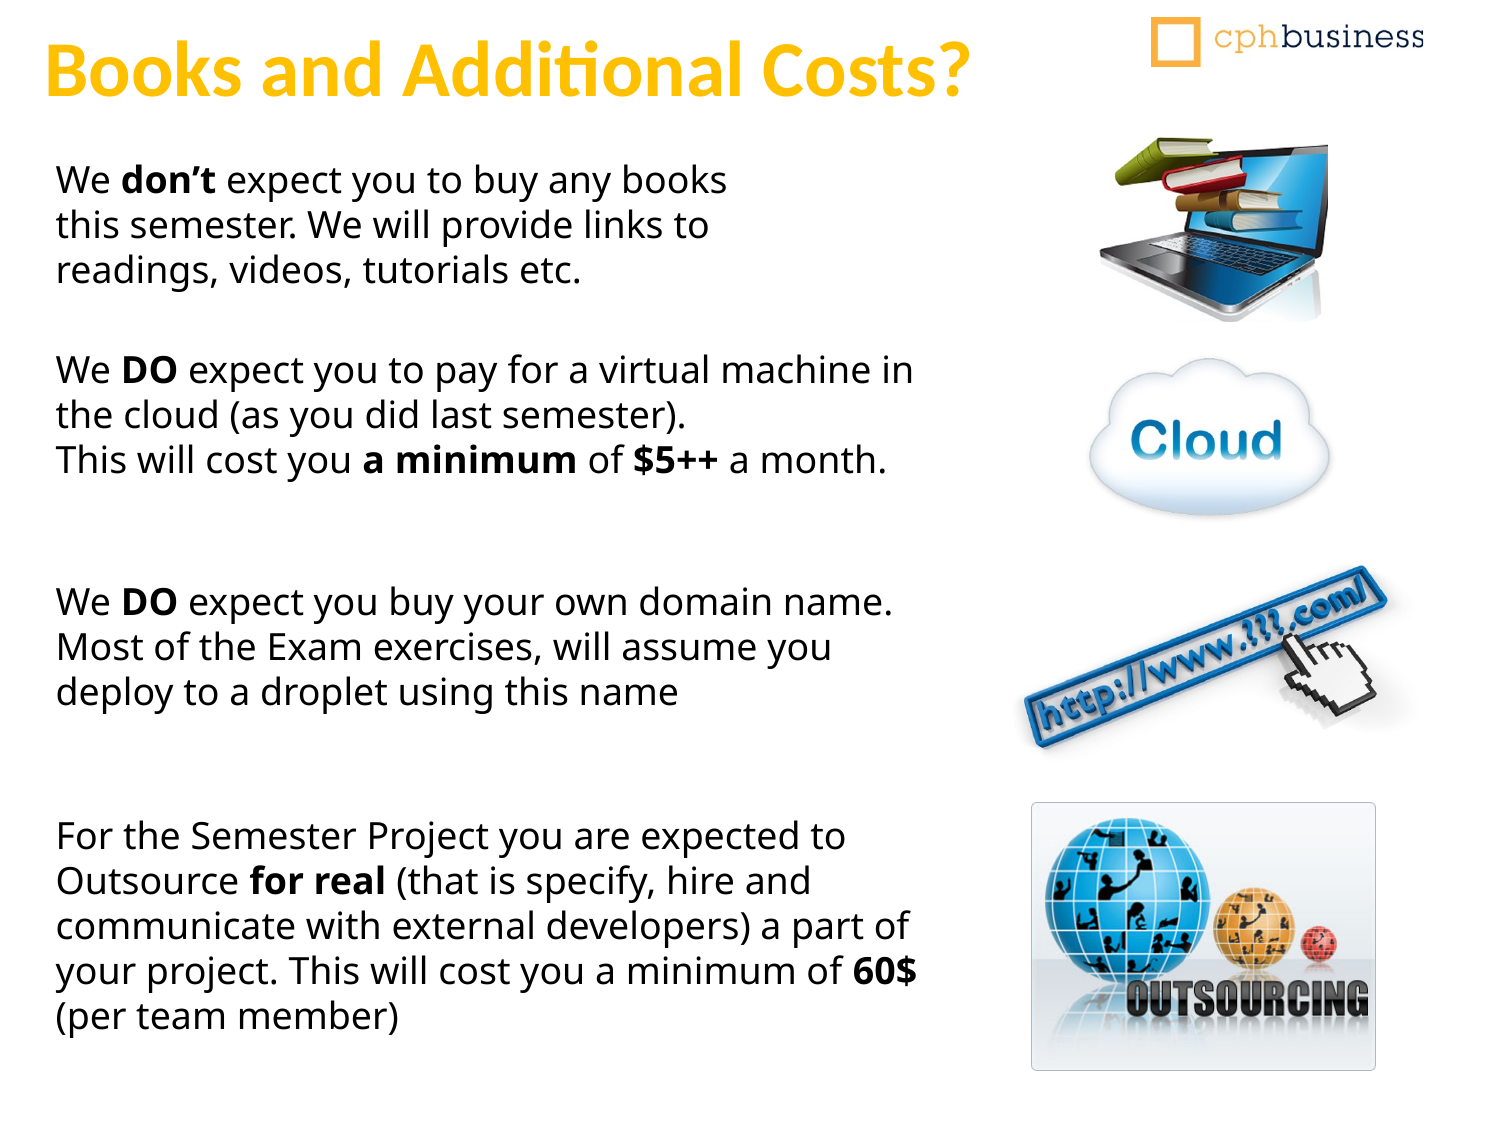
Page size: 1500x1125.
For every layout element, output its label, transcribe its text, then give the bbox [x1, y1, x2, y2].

text_box We DO expect you to pay for a virtual machine in the cloud (as you did last semester). This will cost you a minimum of $5++ a month. [40, 338, 943, 490]
picture [1151, 17, 1424, 67]
text_box For the Semester Project you are expected to Outsource for real (that is specify, hire and communicate with external developers) a part of your project. This will cost you a minimum of 60$ (per team member) [40, 804, 943, 1047]
picture [1009, 338, 1417, 776]
text_box We DO expect you buy your own domain name. Most of the Exam exercises, will assume you deploy to a droplet using this name [40, 570, 943, 722]
picture [1031, 802, 1376, 1071]
title Books and Additional Costs? [29, 7, 1128, 122]
picture [1080, 136, 1336, 327]
text_box We don’t expect you to buy any books this semester. We will provide links to readings, videos, tutorials etc. [40, 149, 774, 301]
